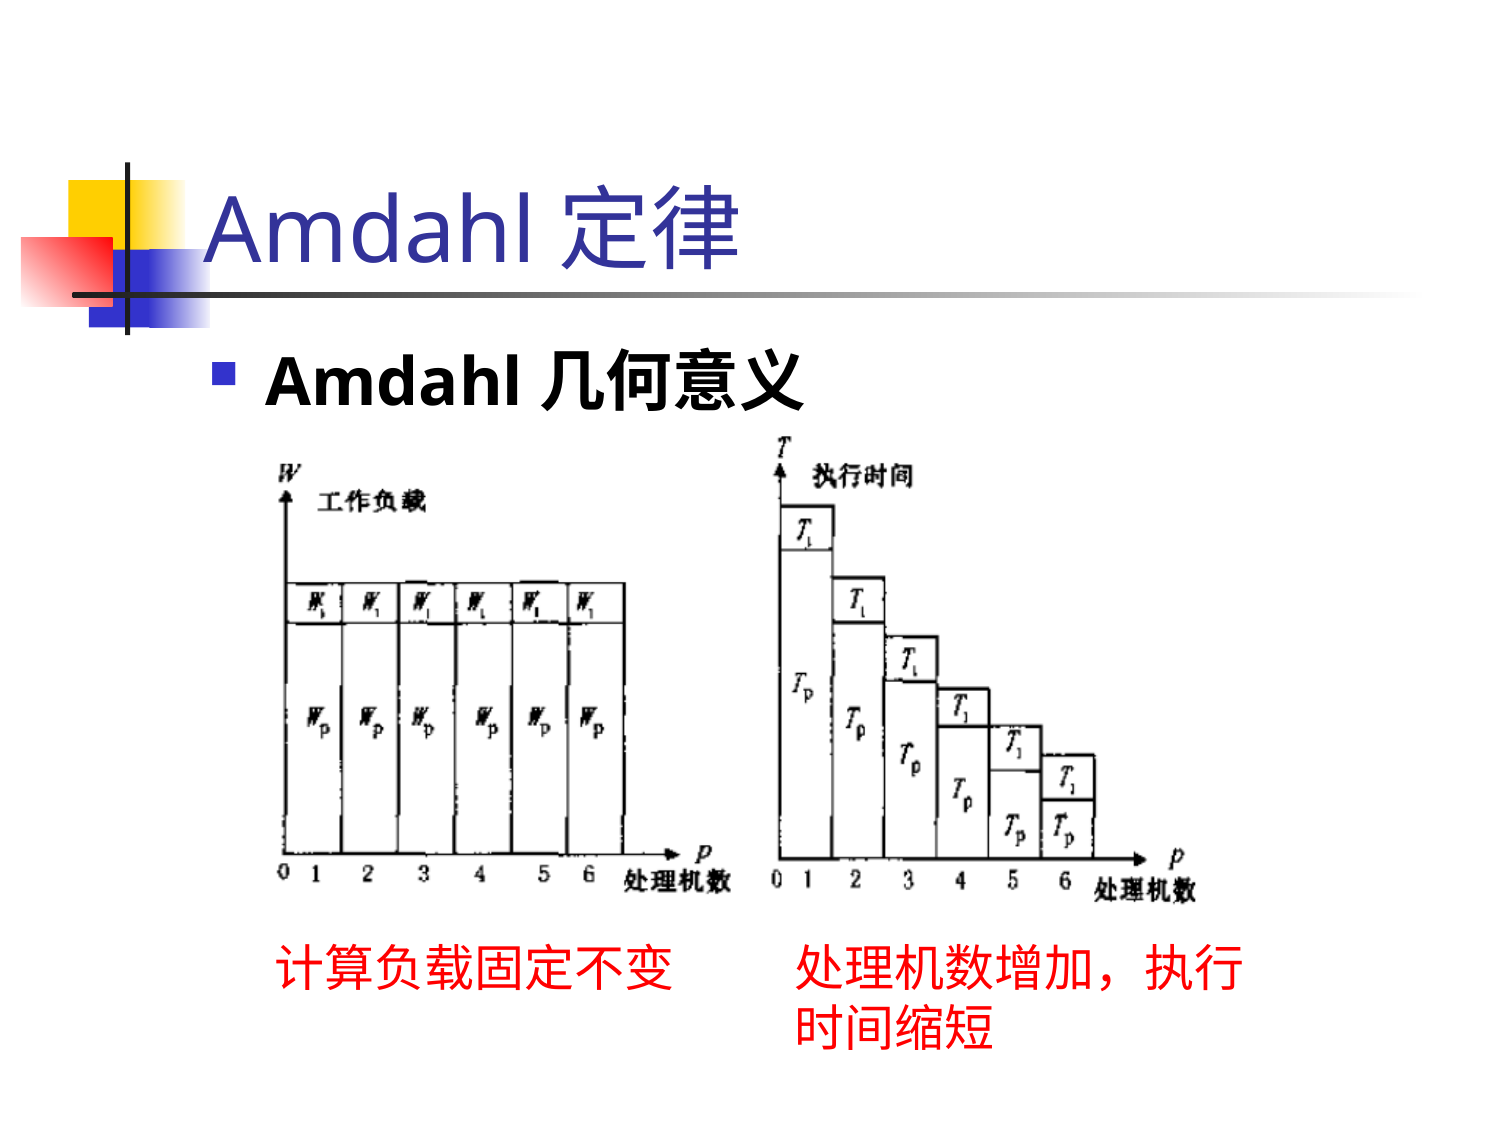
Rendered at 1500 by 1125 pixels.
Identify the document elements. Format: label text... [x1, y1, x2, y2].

text_box 计算负载固定不变 [259, 928, 709, 1005]
text_box 处理机数增加，执行时间缩短 [779, 928, 1276, 1065]
title Amdahl定律 [188, 101, 1468, 289]
picture [224, 432, 1232, 929]
list Amdahl几何意义 [193, 331, 1469, 433]
